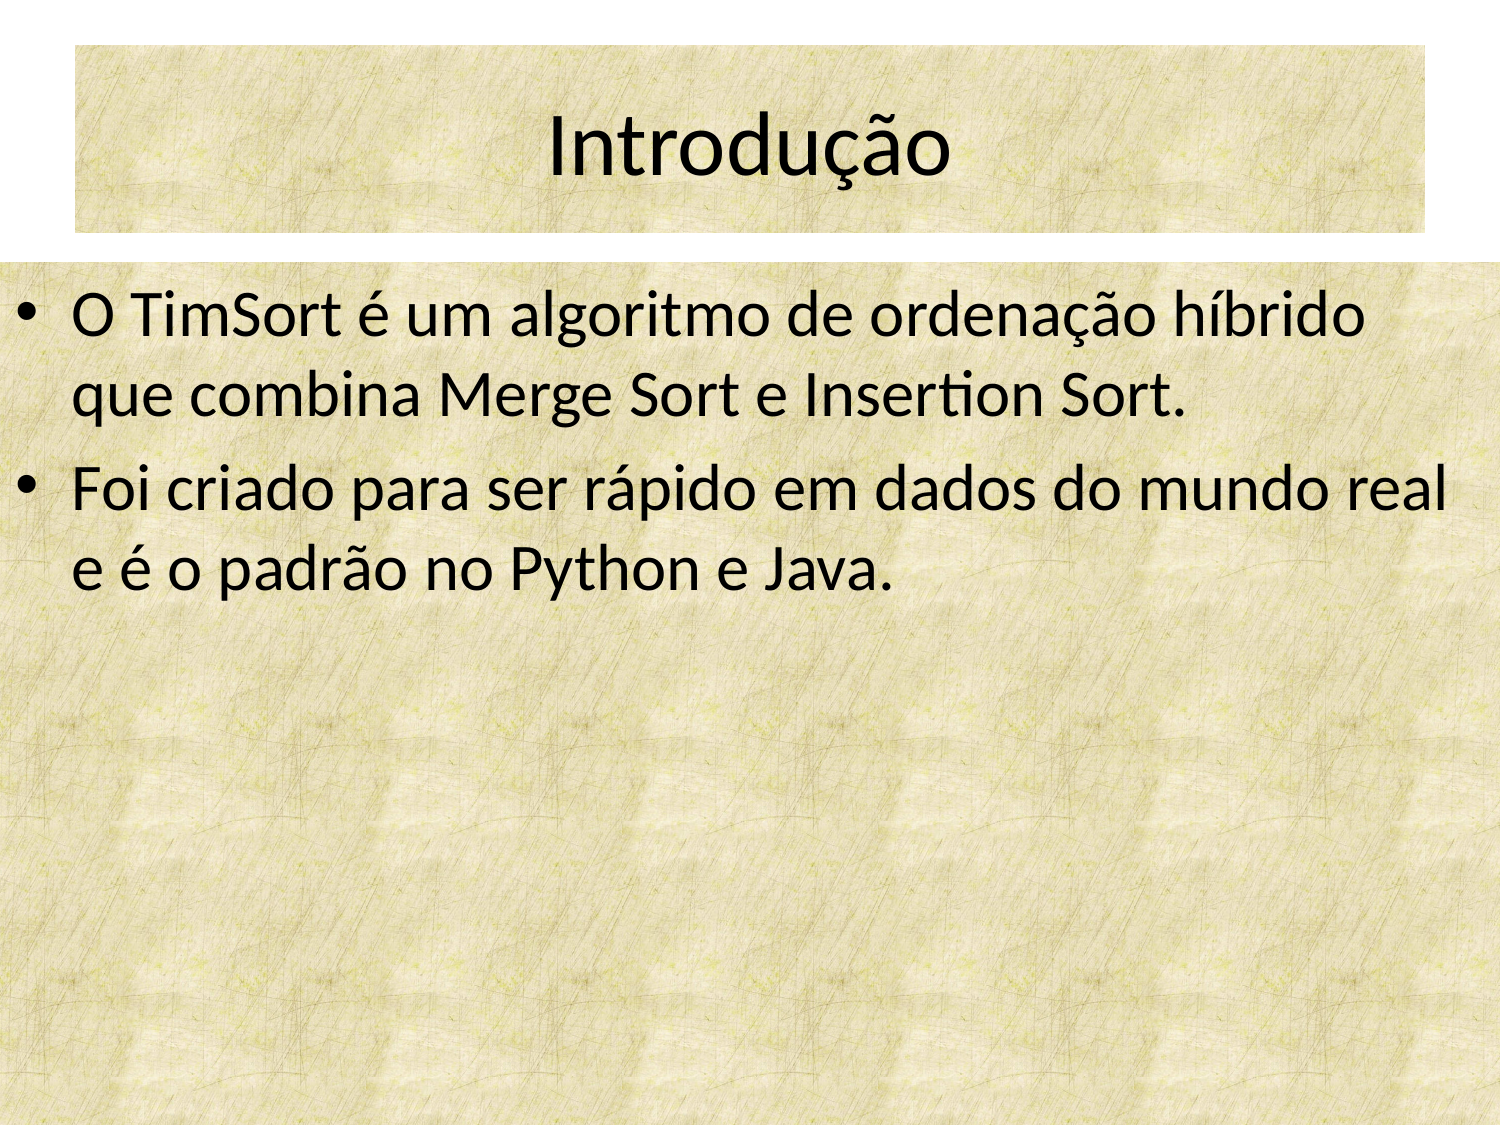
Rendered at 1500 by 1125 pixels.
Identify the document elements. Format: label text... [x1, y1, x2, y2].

title Introdução [75, 45, 1425, 233]
list O TimSort é um algoritmo de ordenação híbrido que combina Merge Sort e Insertion Sort. Foi criado para ser rápido em dados do mundo real e é o padrão no Python e Java. [0, 262, 1500, 1125]
